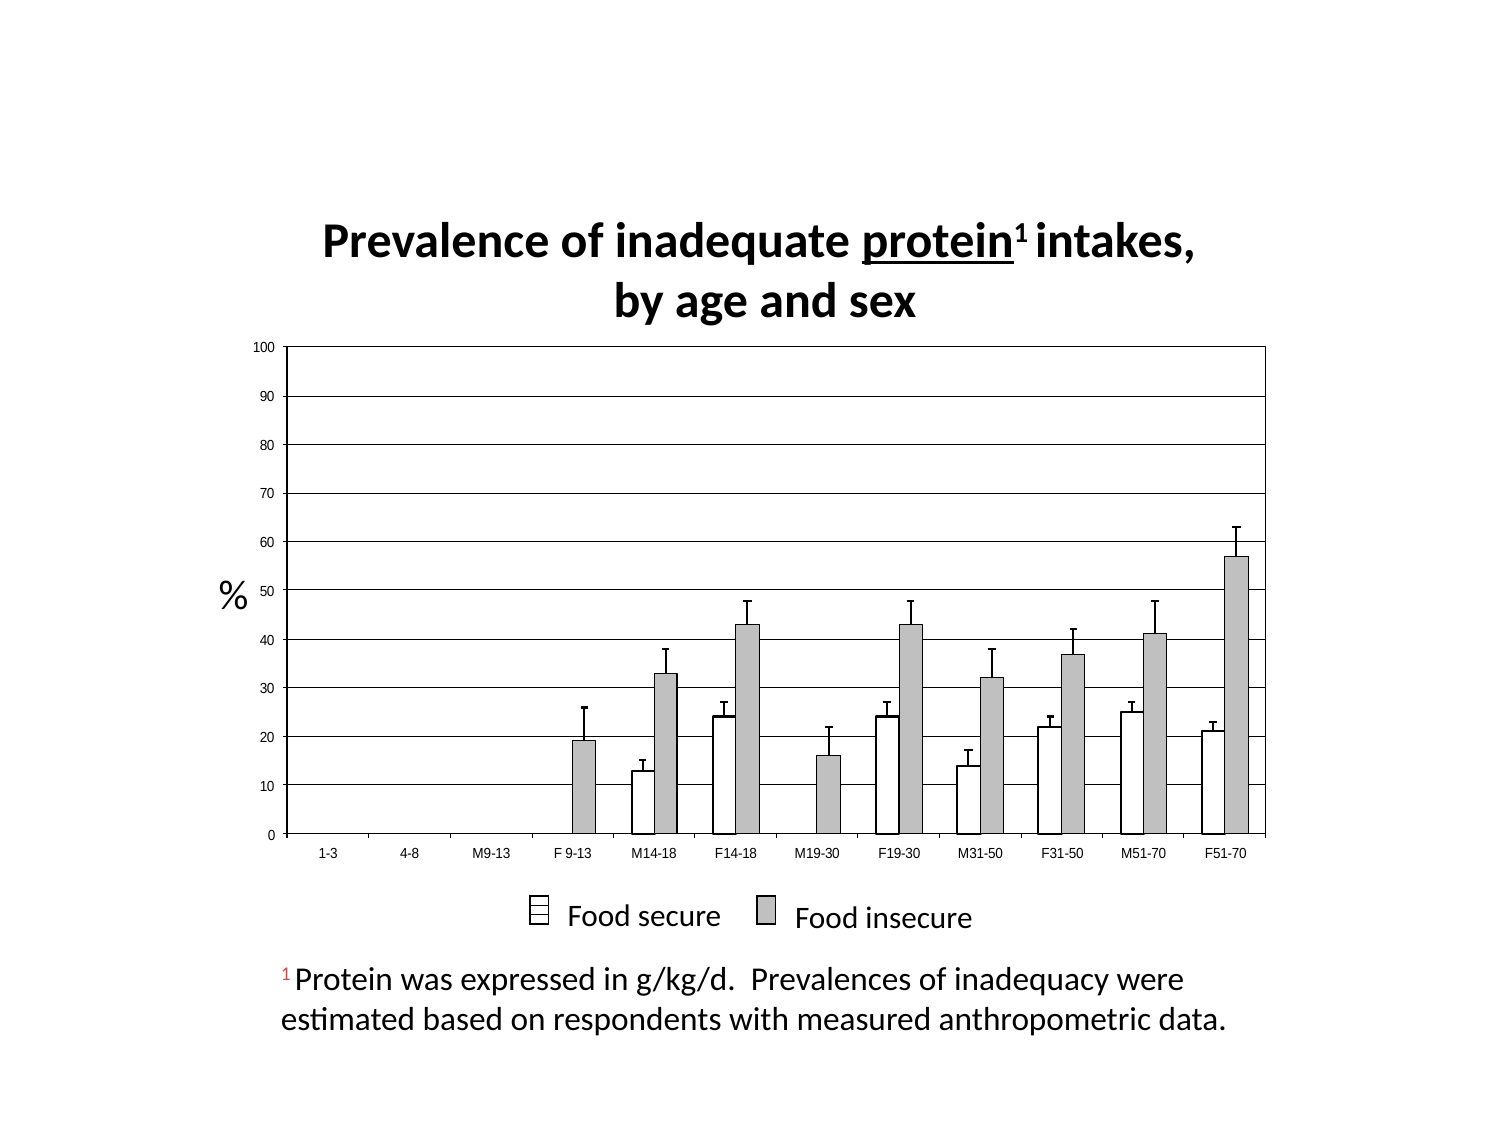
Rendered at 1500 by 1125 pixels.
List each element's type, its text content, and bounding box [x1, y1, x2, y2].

text_box Food secure [552, 889, 737, 941]
title Prevalence of inadequate protein1 intakes, by age and sex [253, 196, 1266, 314]
text_box Food insecure [780, 889, 988, 943]
text_box % [203, 560, 233, 626]
text_box 1 Protein was expressed in g/kg/d. Prevalences of inadequacy were estimated based on respondents with measured anthropometric data. [266, 949, 1327, 1045]
chart [234, 316, 1285, 889]
text_box [756, 895, 776, 924]
text_box [529, 896, 549, 925]
picture [233, 314, 1284, 886]
